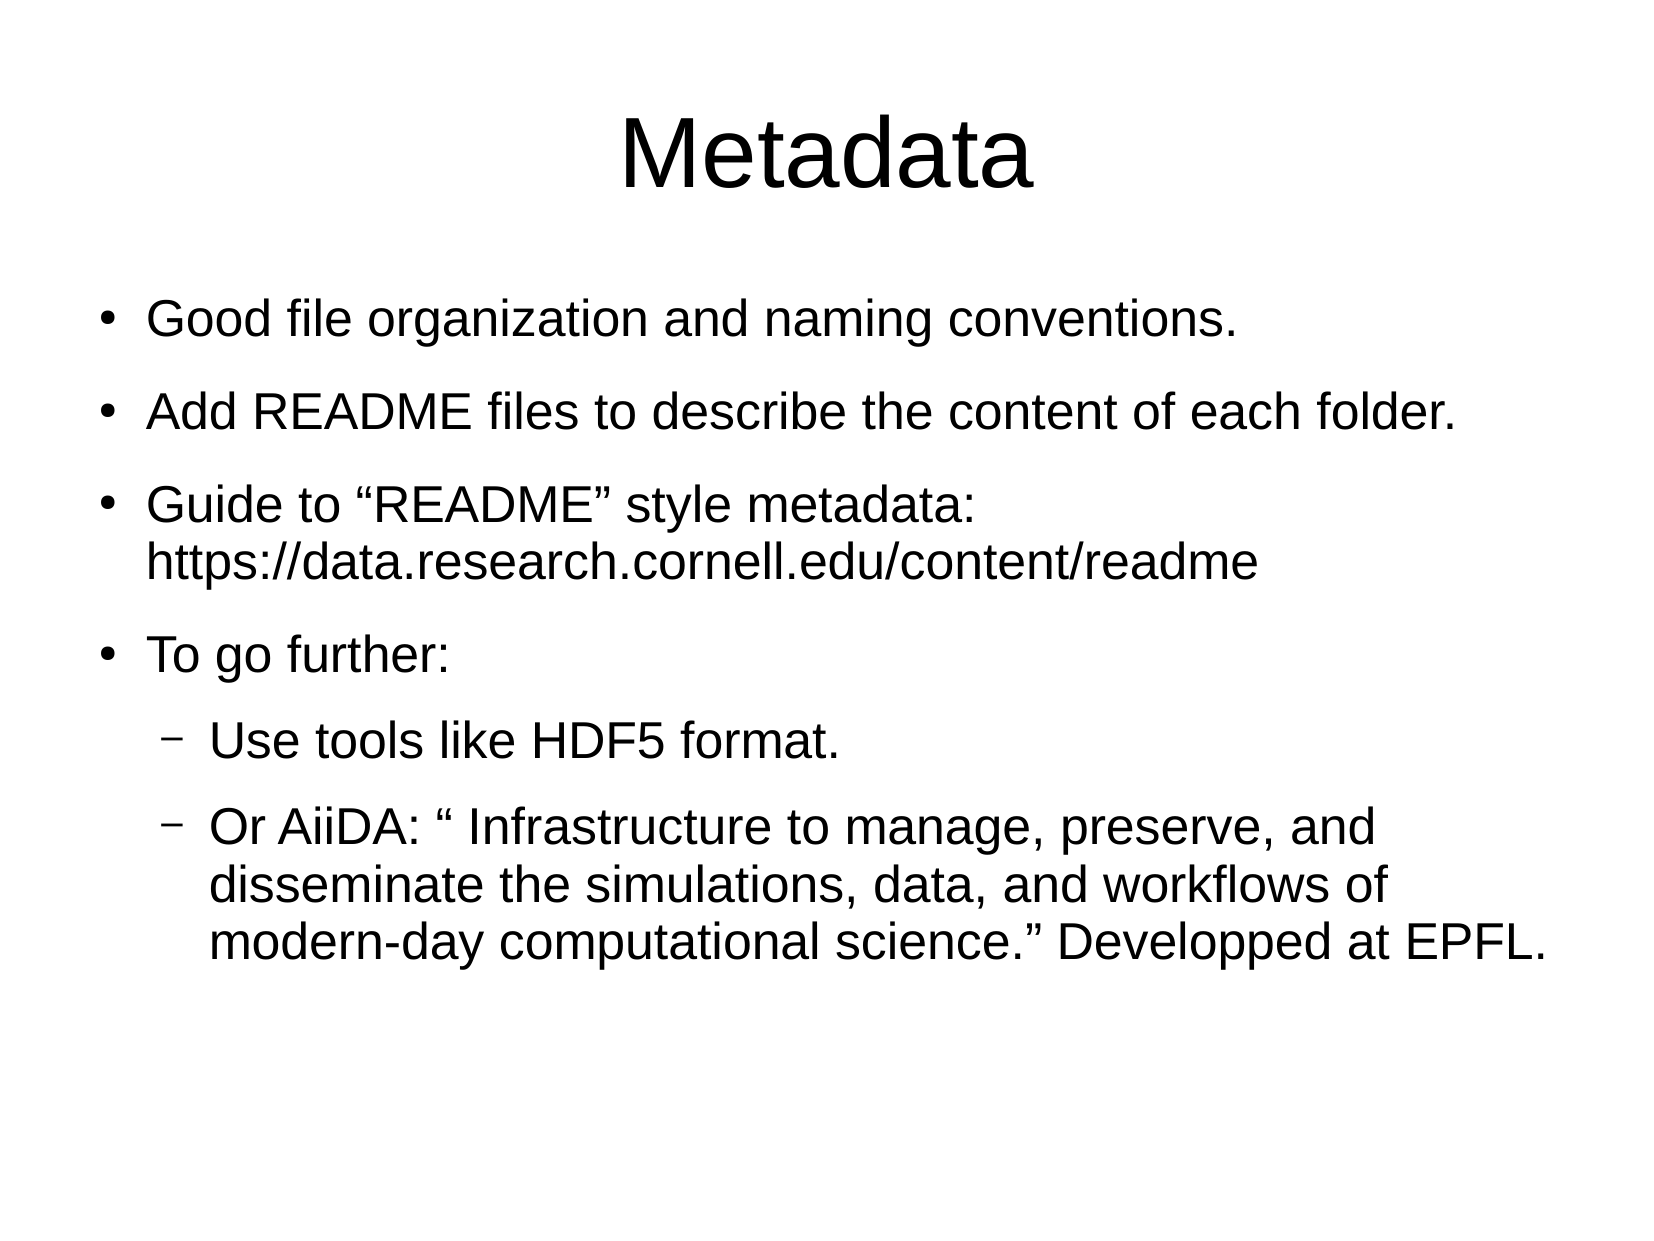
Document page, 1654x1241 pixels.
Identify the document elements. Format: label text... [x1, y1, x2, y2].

title Metadata [82, 49, 1571, 257]
list Good file organization and naming conventions. Add README files to describe the content of each folder. Guide to “README” style metadata: https://data.research.cornell.edu/content/readme To go further: Use tools like HDF5 format. Or AiiDA: “ Infrastructure to manage, preserve, and disseminate the simulations, data, and workflows of modern-day computational science.” Developped at EPFL. [82, 290, 1571, 1010]
